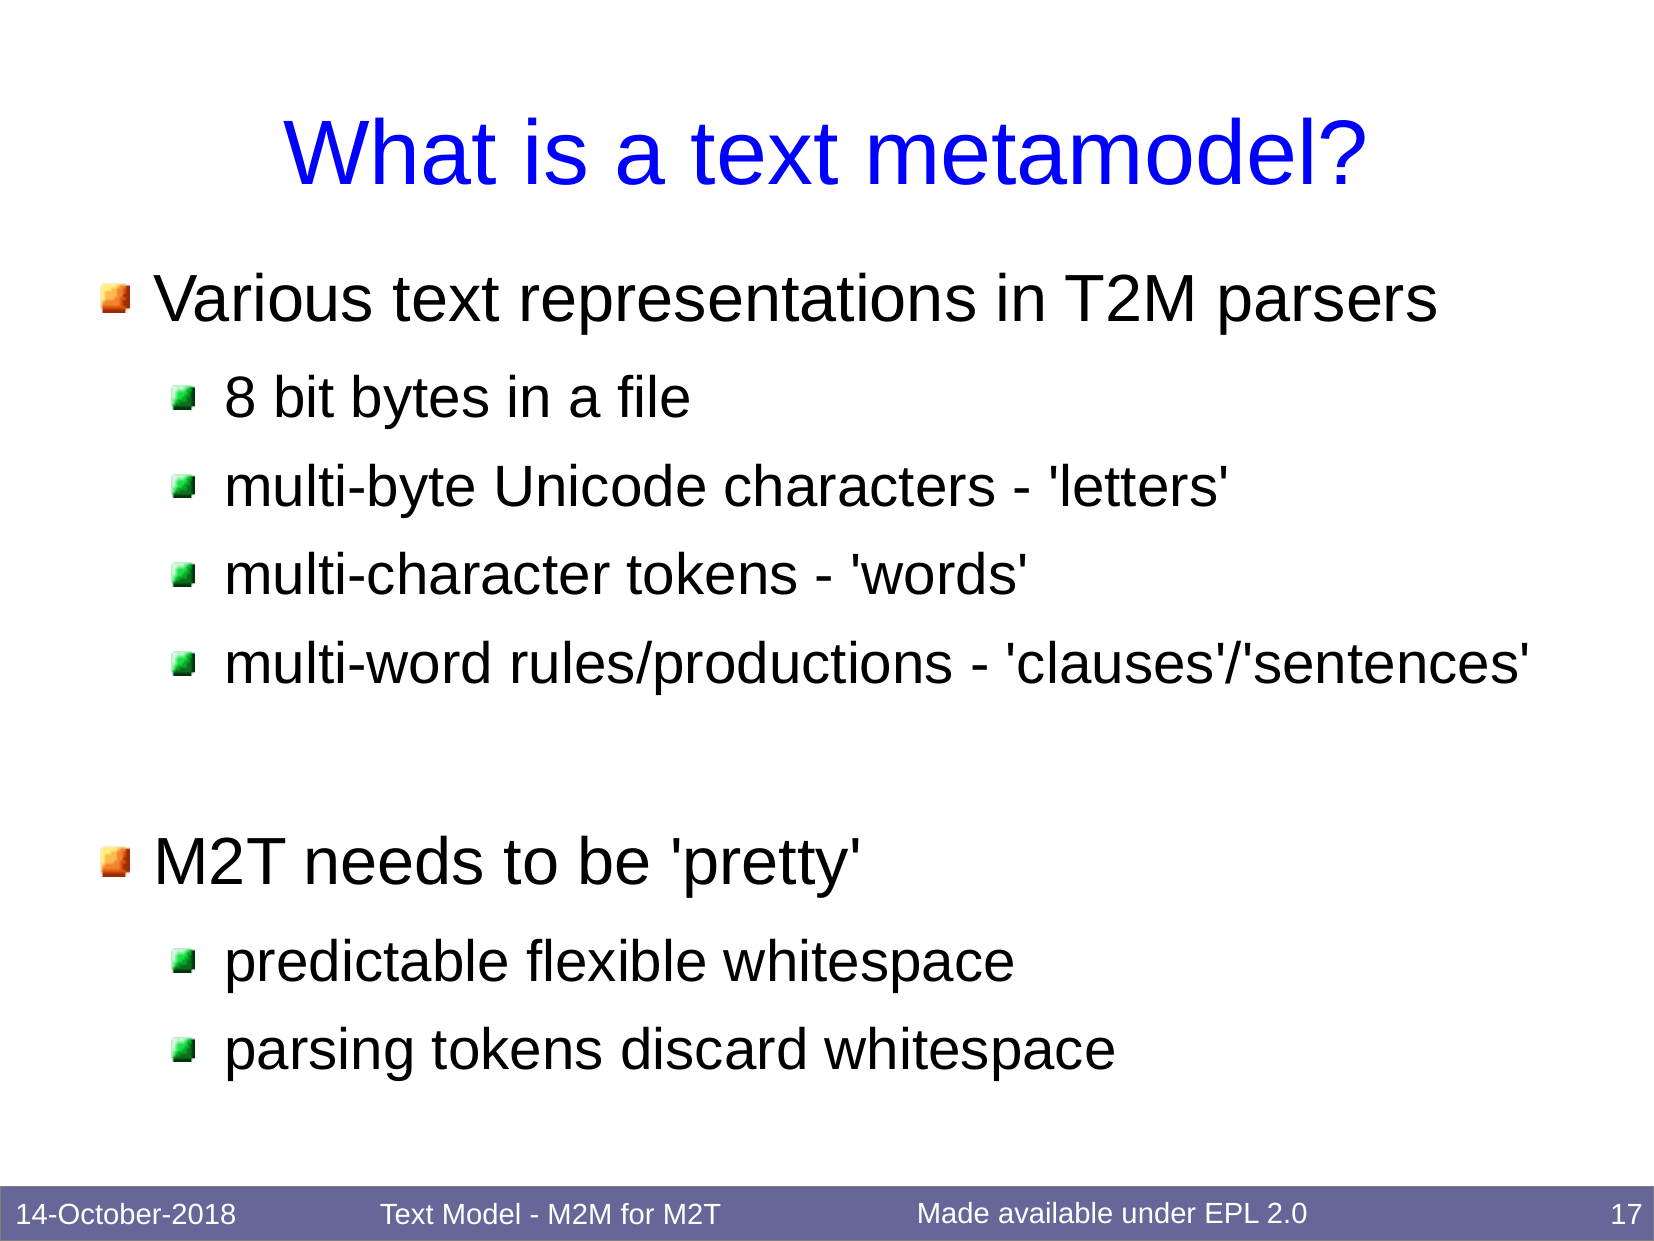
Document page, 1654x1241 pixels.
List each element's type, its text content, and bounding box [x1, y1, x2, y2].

title What is a text metamodel? [82, 49, 1571, 257]
list Various text representations in T2M parsers 8 bit bytes in a file multi-byte Unicode characters - 'letters' multi-character tokens - 'words' multi-word rules/productions - 'clauses'/'sentences' M2T needs to be 'pretty' predictable flexible whitespace parsing tokens discard whitespace [82, 260, 1571, 1188]
